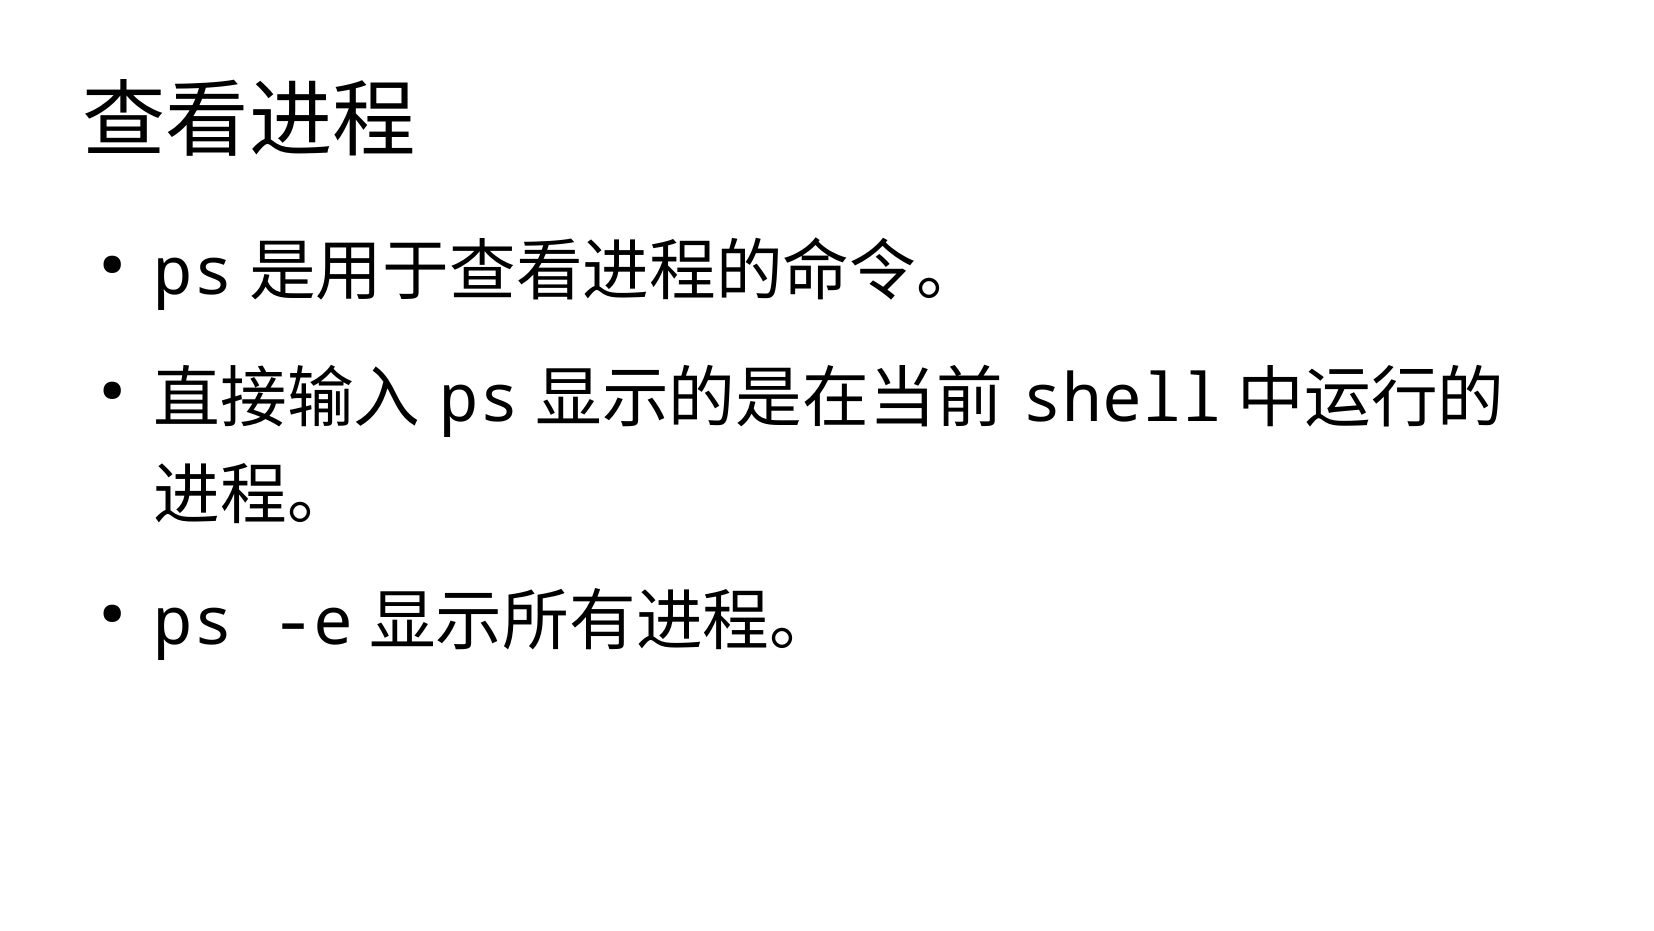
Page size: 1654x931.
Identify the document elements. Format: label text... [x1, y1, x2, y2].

title 查看进程 [82, 37, 1571, 189]
list ps是用于查看进程的命令。 直接输入ps显示的是在当前shell中运行的进程。 ps -e显示所有进程。 [82, 217, 1571, 758]
